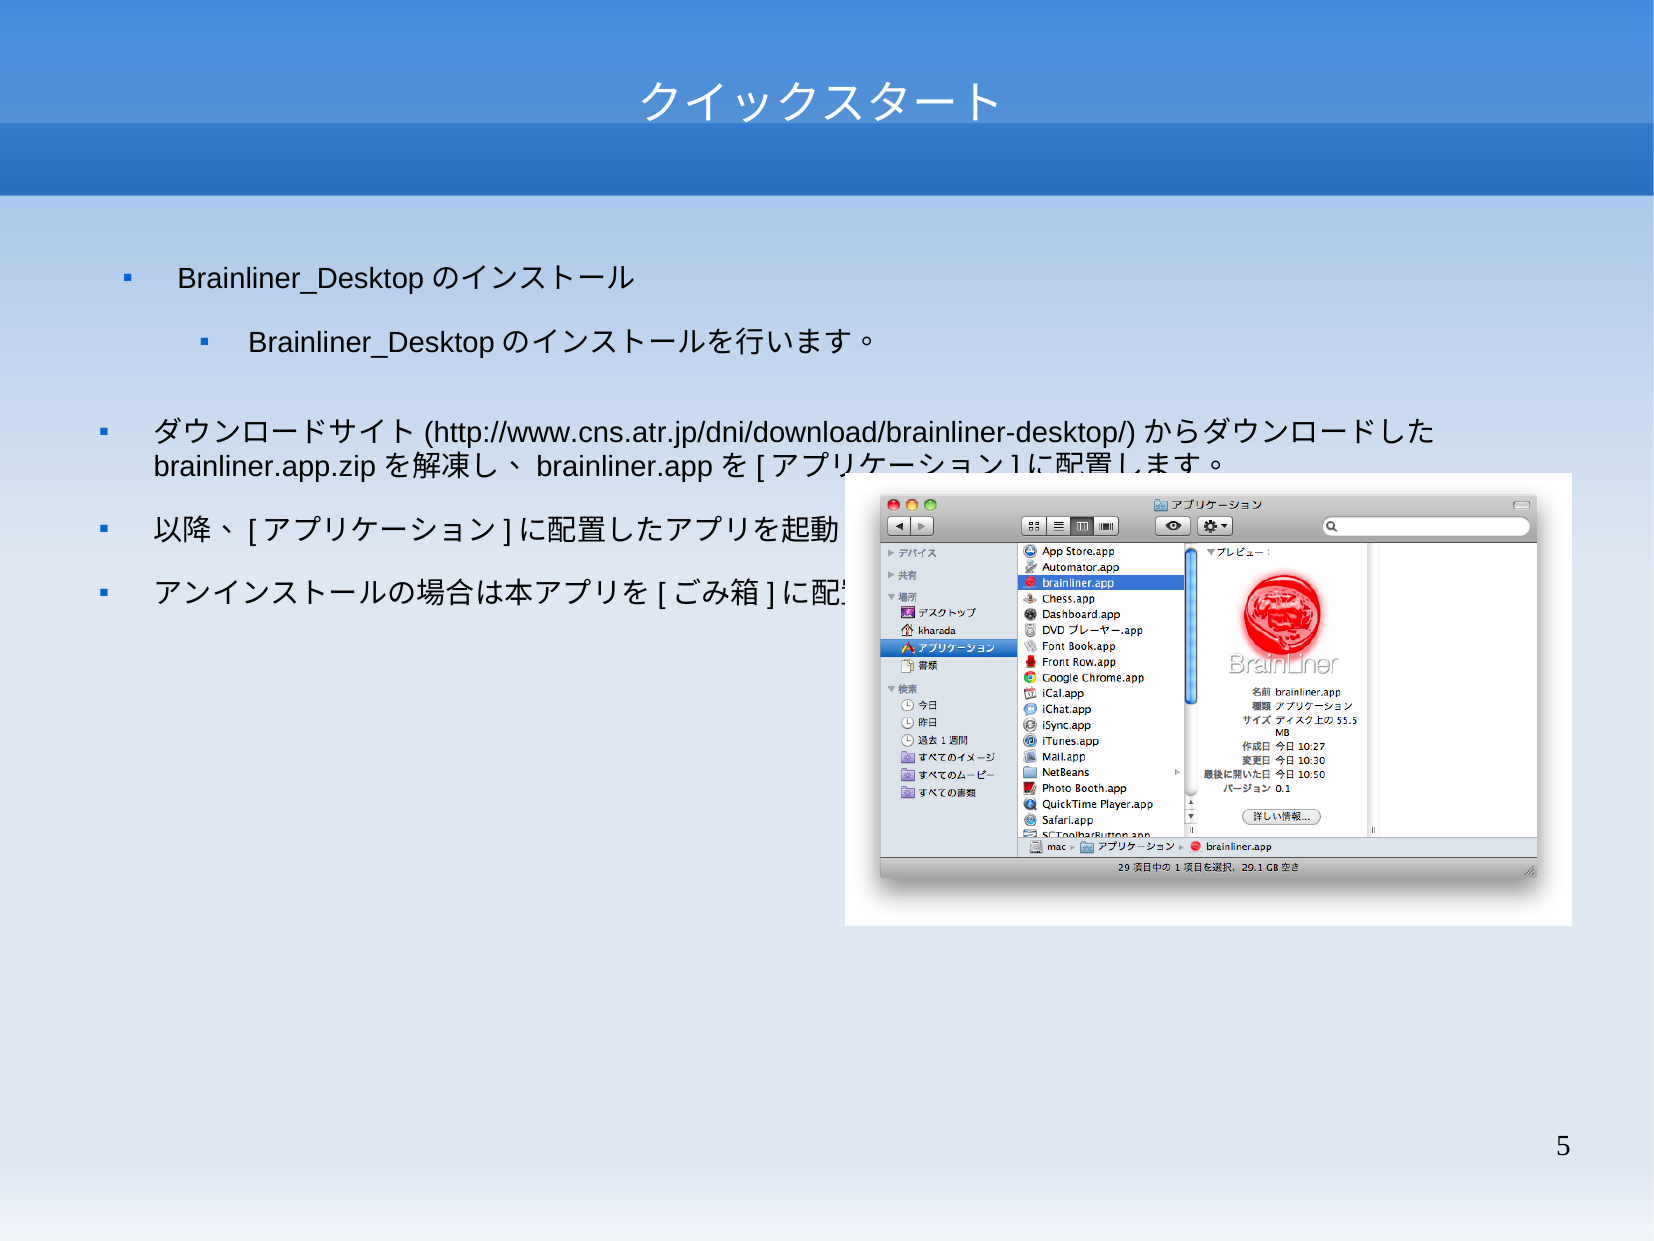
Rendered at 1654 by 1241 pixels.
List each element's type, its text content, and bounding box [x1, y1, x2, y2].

picture [0, 0, 1654, 1241]
title クイックスタート [76, 0, 1565, 208]
list ダウンロードサイト(http://www.cns.atr.jp/dni/download/brainliner-desktop/)からダウンロードしたbrainliner.app.zipを解凍し、brainliner.appを[アプリケーション]に配置します。 以降、[アプリケーション]に配置したアプリを起動し、本アプリを使用します。 アンインストールの場合は本アプリを[ごみ箱]に配置してください。 [82, 290, 809, 1109]
list Brainliner_Desktopのインストール Brainliner_Desktopのインストールを行います。 [106, 261, 1595, 544]
